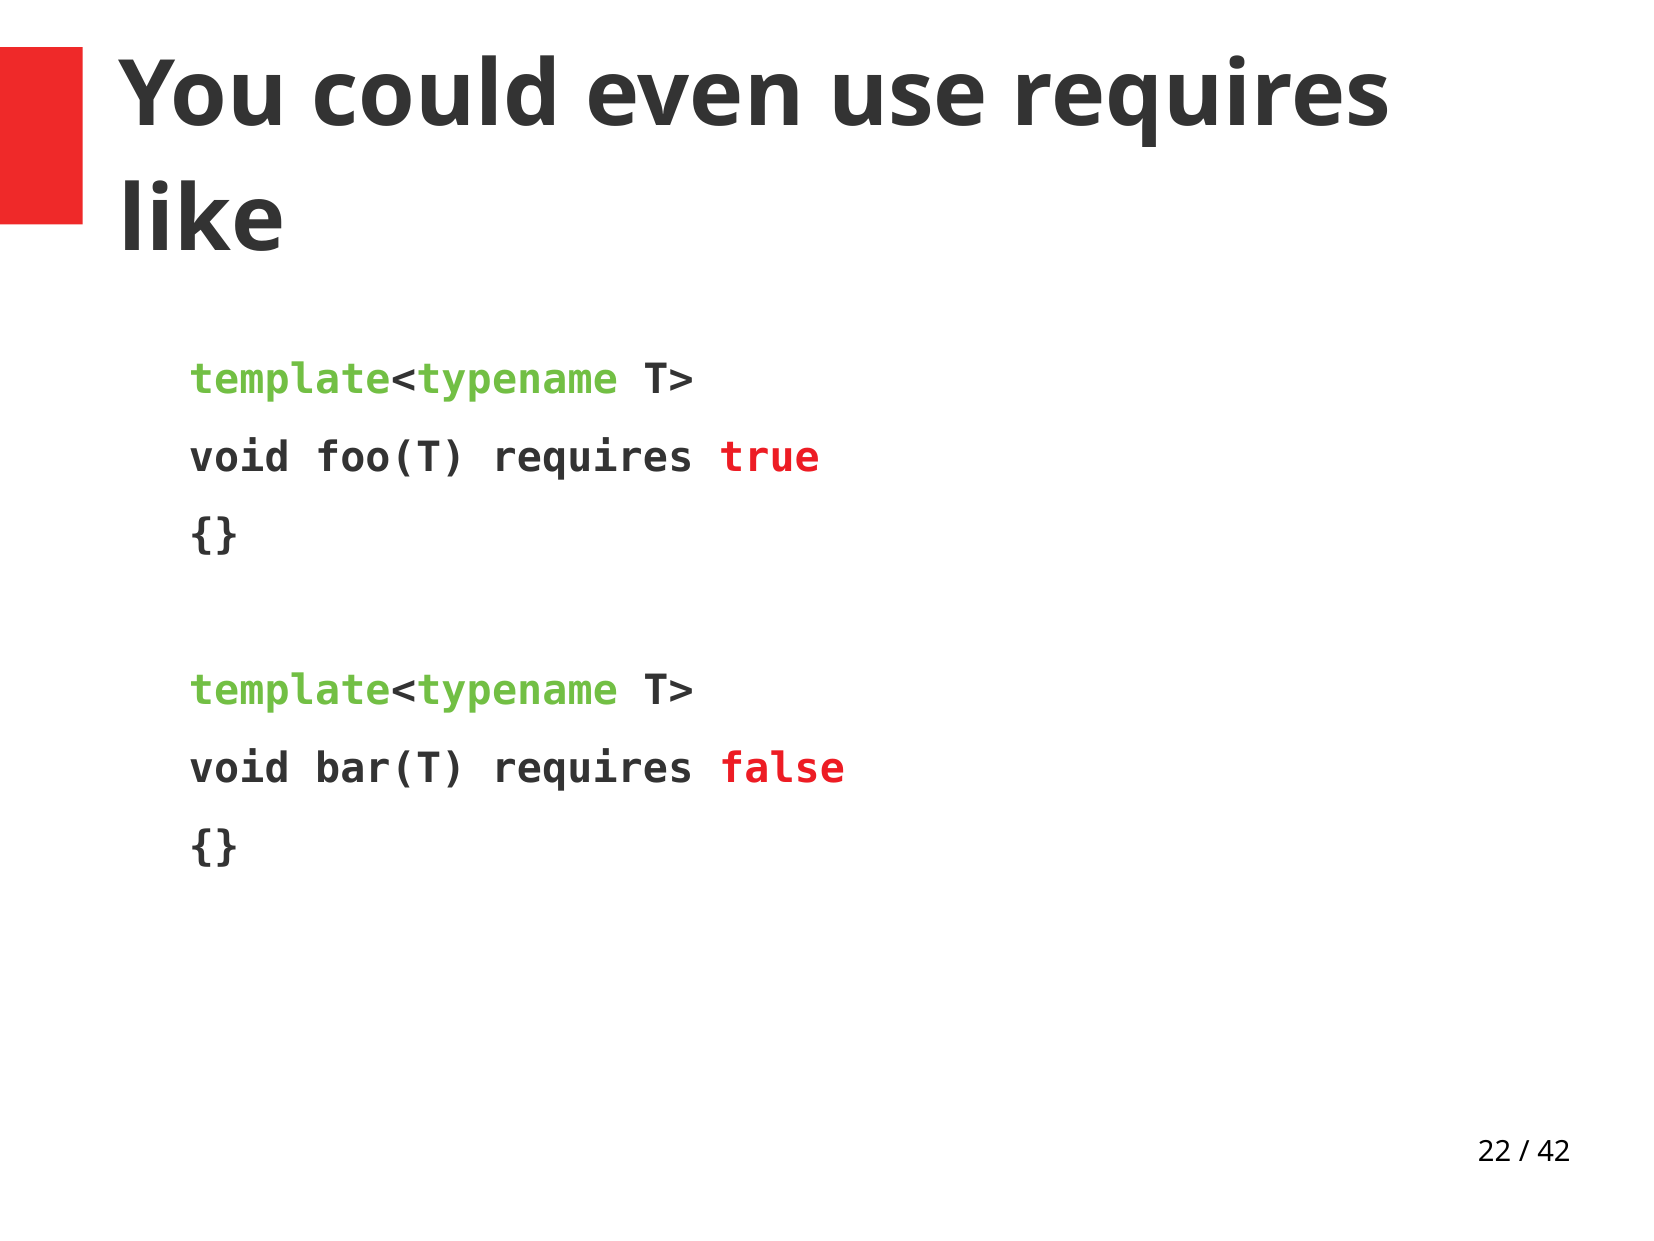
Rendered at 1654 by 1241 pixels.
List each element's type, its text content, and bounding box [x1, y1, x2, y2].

list template<typename T> void foo(T) requires true {} template<typename T> void bar(T) requires false {} [118, 354, 1536, 1074]
title You could even use requires like [118, 45, 1571, 260]
